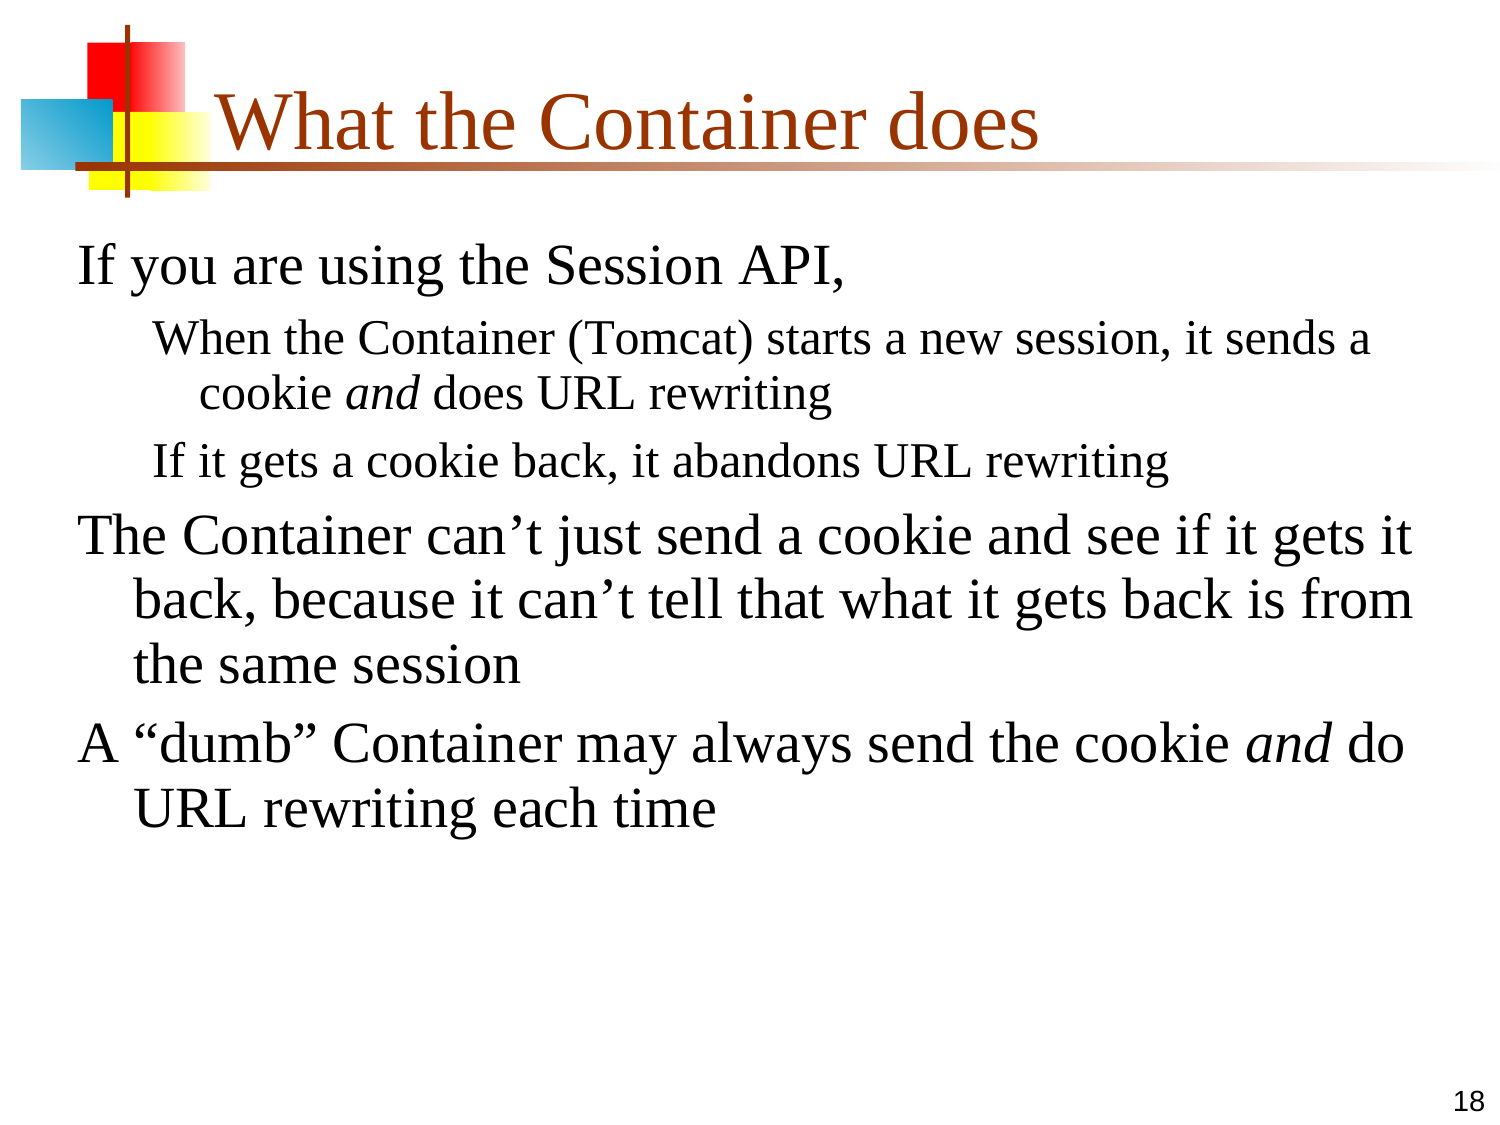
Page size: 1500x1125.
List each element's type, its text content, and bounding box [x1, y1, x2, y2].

title What the Container does [199, 37, 1479, 175]
list If you are using the Session API, When the Container (Tomcat) starts a new session, it sends a cookie and does URL rewriting If it gets a cookie back, it abandons URL rewriting The Container can’t just send a cookie and see if it gets it back, because it can’t tell that what it gets back is from the same session A “dumb” Container may always send the cookie and do URL rewriting each time [62, 224, 1469, 1007]
